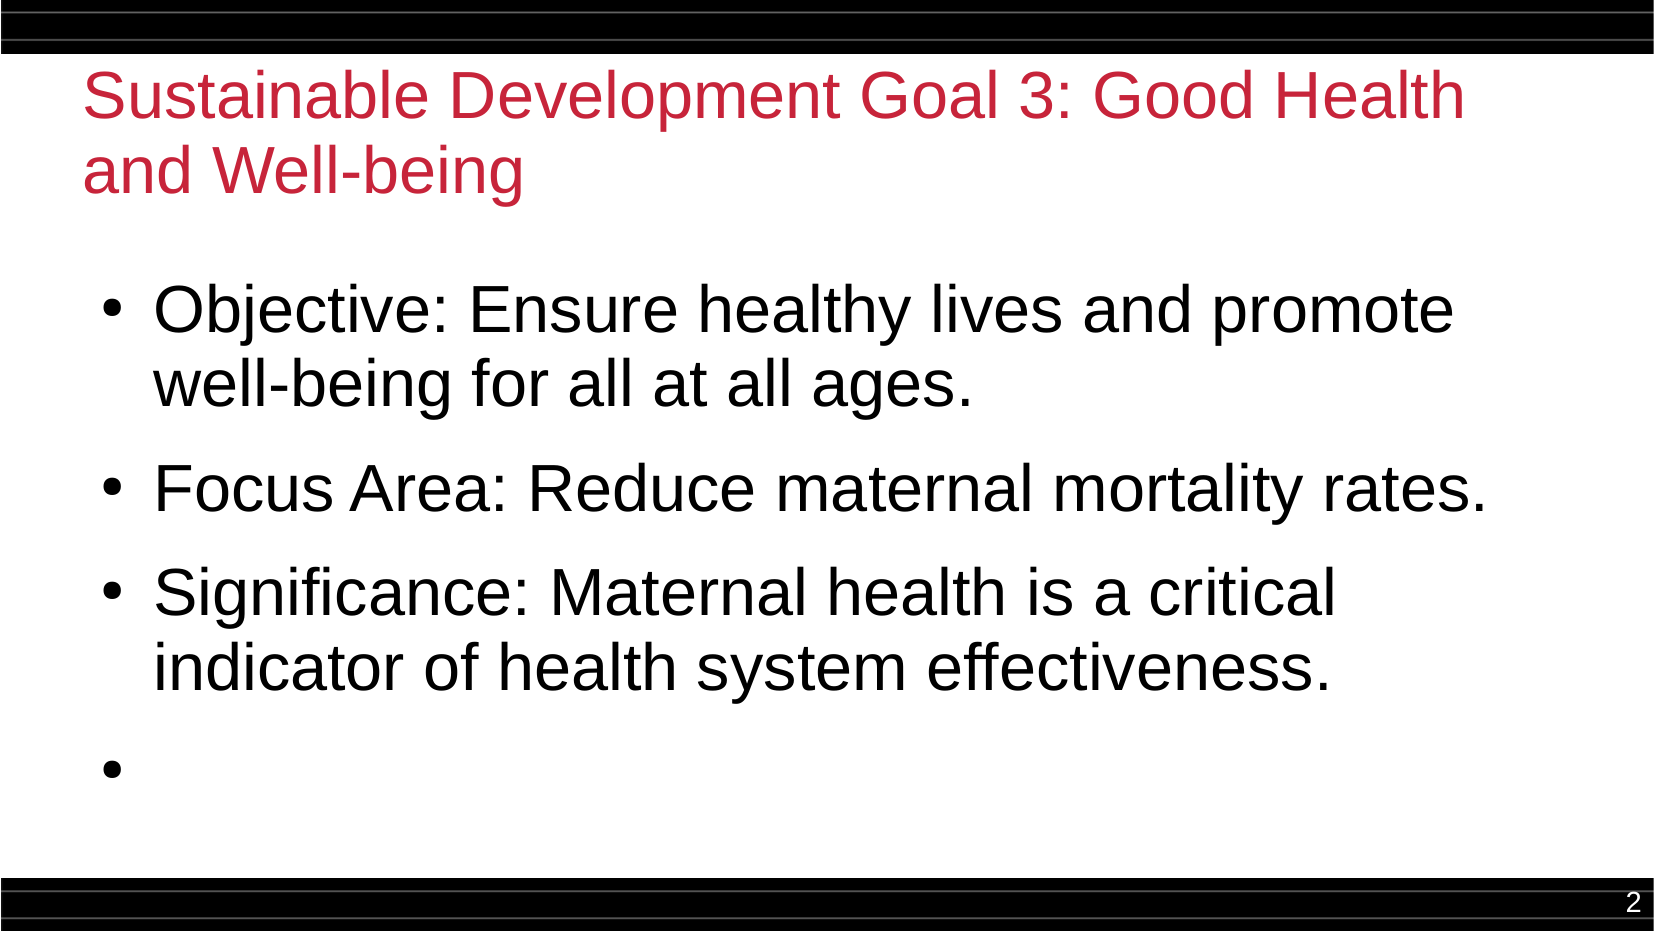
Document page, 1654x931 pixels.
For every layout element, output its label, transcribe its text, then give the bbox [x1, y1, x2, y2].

picture [1, 878, 1654, 931]
picture [1, 0, 1654, 54]
list Objective: Ensure healthy lives and promote well-being for all at all ages. Focus Area: Reduce maternal mortality rates. Significance: Maternal health is a critical indicator of health system effectiveness. [82, 271, 1571, 851]
title Sustainable Development Goal 3: Good Health and Well-being [82, 58, 1571, 271]
